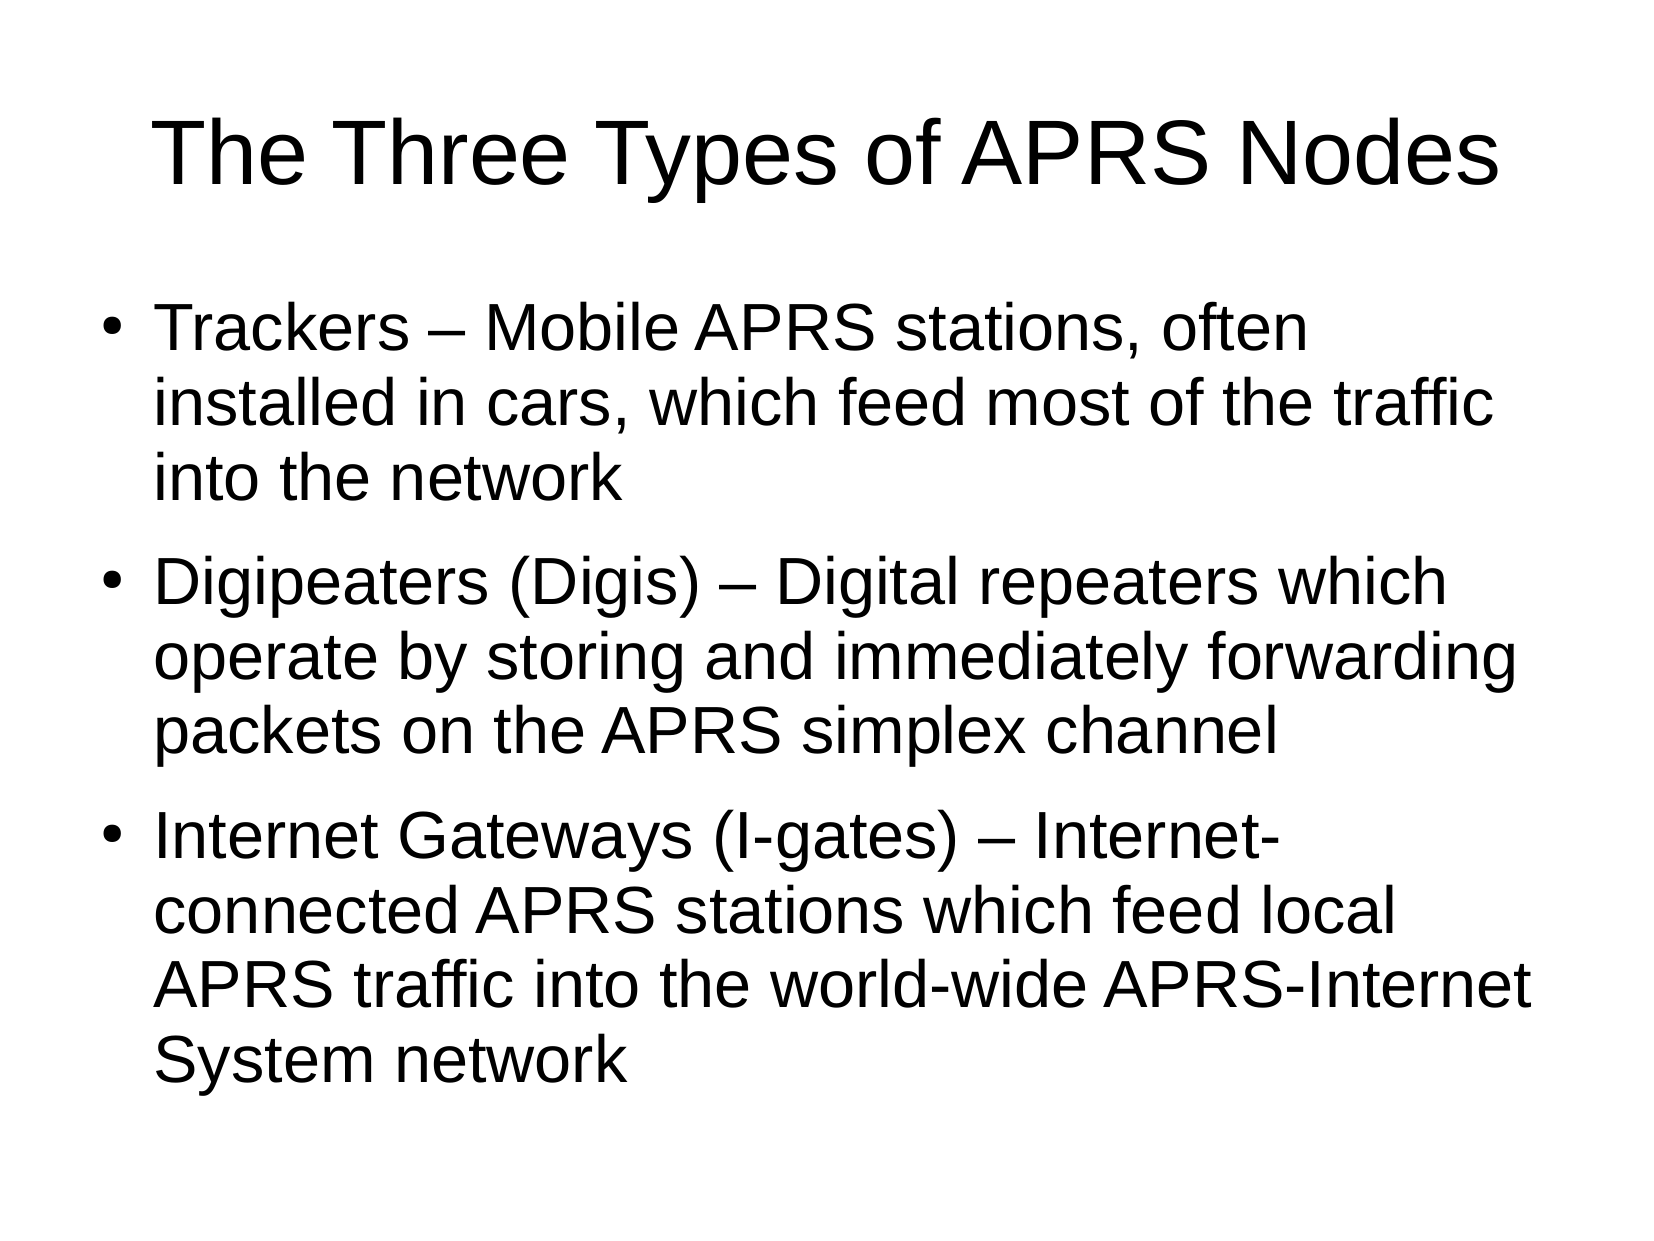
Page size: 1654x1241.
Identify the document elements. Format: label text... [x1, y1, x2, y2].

title The Three Types of APRS Nodes [82, 49, 1571, 257]
list Trackers – Mobile APRS stations, often installed in cars, which feed most of the traffic into the network Digipeaters (Digis) – Digital repeaters which operate by storing and immediately forwarding packets on the APRS simplex channel Internet Gateways (I-gates) – Internet-connected APRS stations which feed local APRS traffic into the world-wide APRS-Internet System network [82, 290, 1571, 1216]
